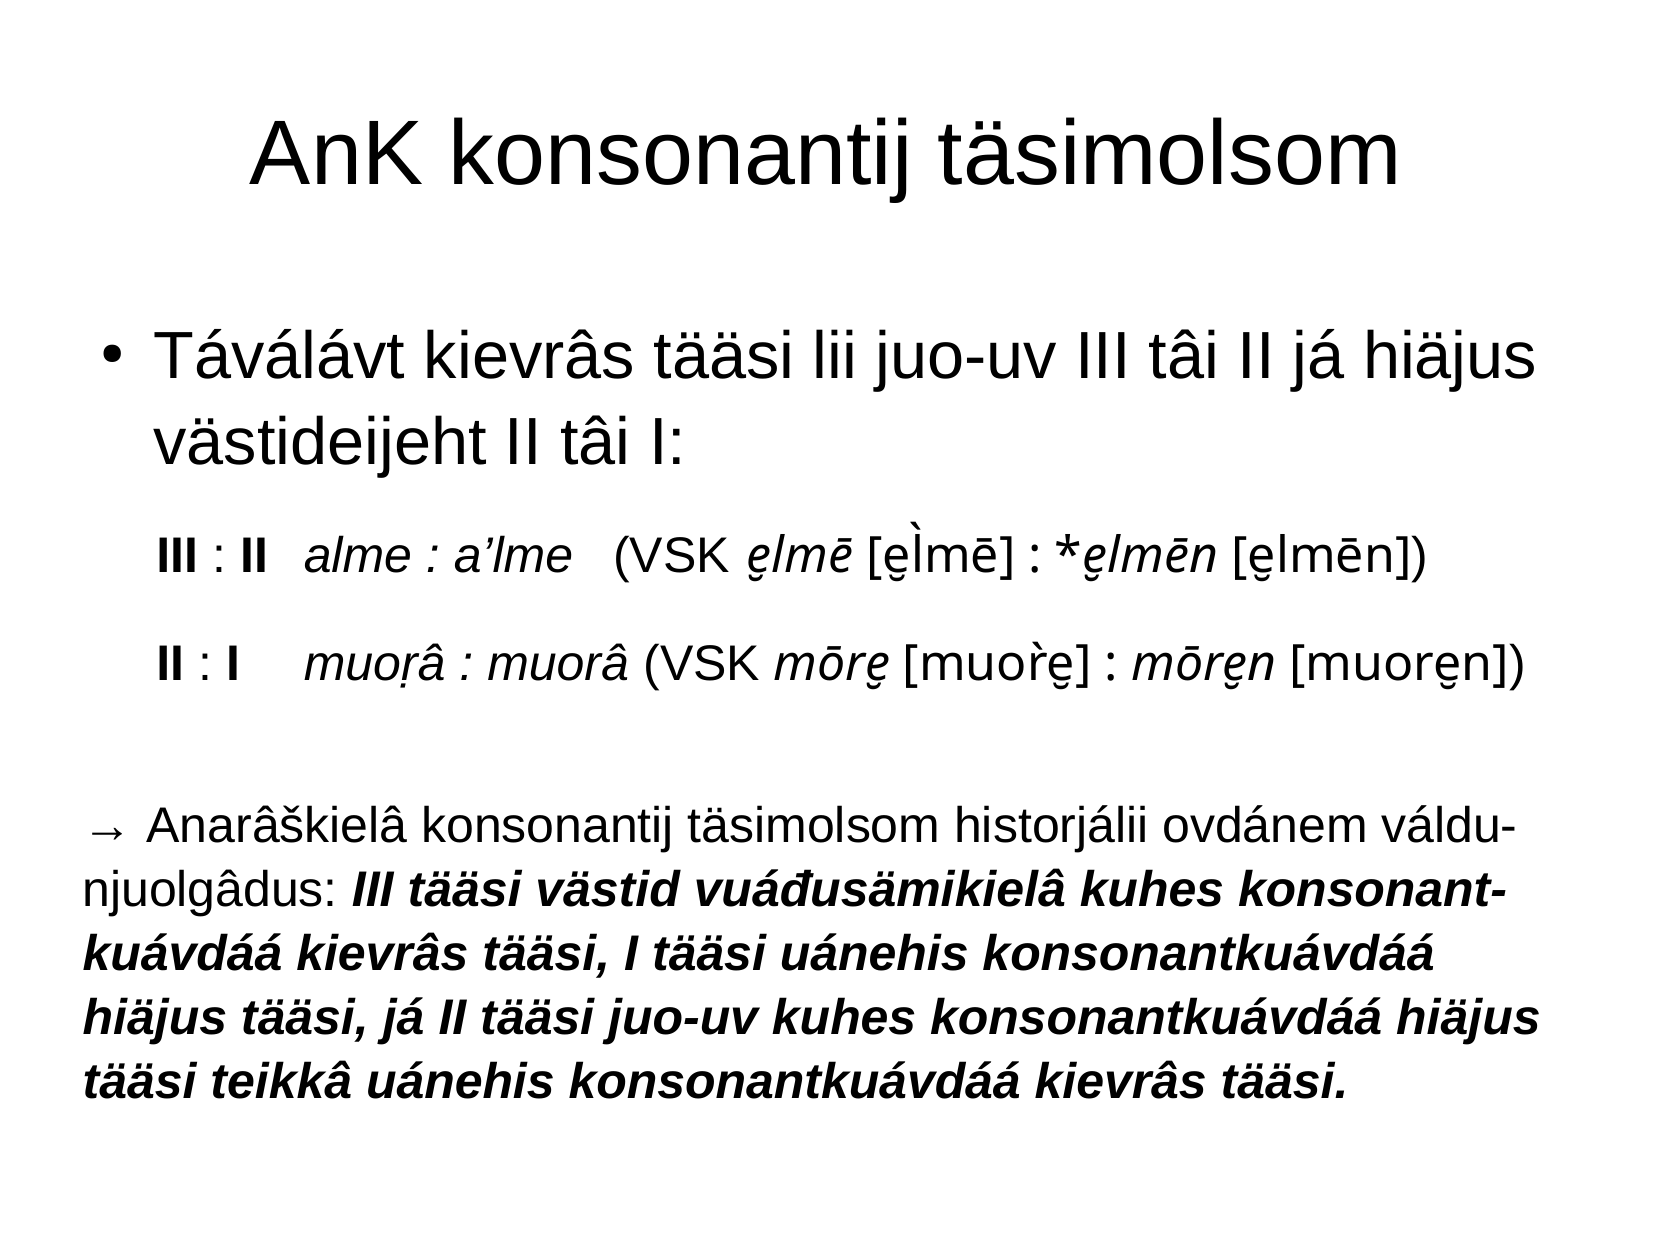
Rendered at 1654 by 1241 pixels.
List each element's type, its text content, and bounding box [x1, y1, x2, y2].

title AnK konsonantij täsimolsom [82, 49, 1571, 257]
list Táválávt kievrâs tääsi lii juo-uv III tâi II já hiäjus västideijeht II tâi I: III : II alme : a’lme (VSK e̮lmē [e̮l̀mē] : *e̮lmēn [e̮lmēn]) II : I muoṛâ : muorâ (VSK mōre̮ [muor̀e̮] : mōre̮n [muore̮n]) → Anarâškielâ konsonantij täsimolsom historjálii ovdánem váldu-njuolgâdus: III tääsi västid vuáđusämikielâ kuhes konsonant-kuávdáá kievrâs tääsi, I tääsi uánehis konsonantkuávdáá hiäjus tääsi, já II tääsi juo-uv kuhes konsonantkuávdáá hiäjus tääsi teikkâ uánehis konsonantkuávdáá kievrâs tääsi. [82, 307, 1571, 1139]
